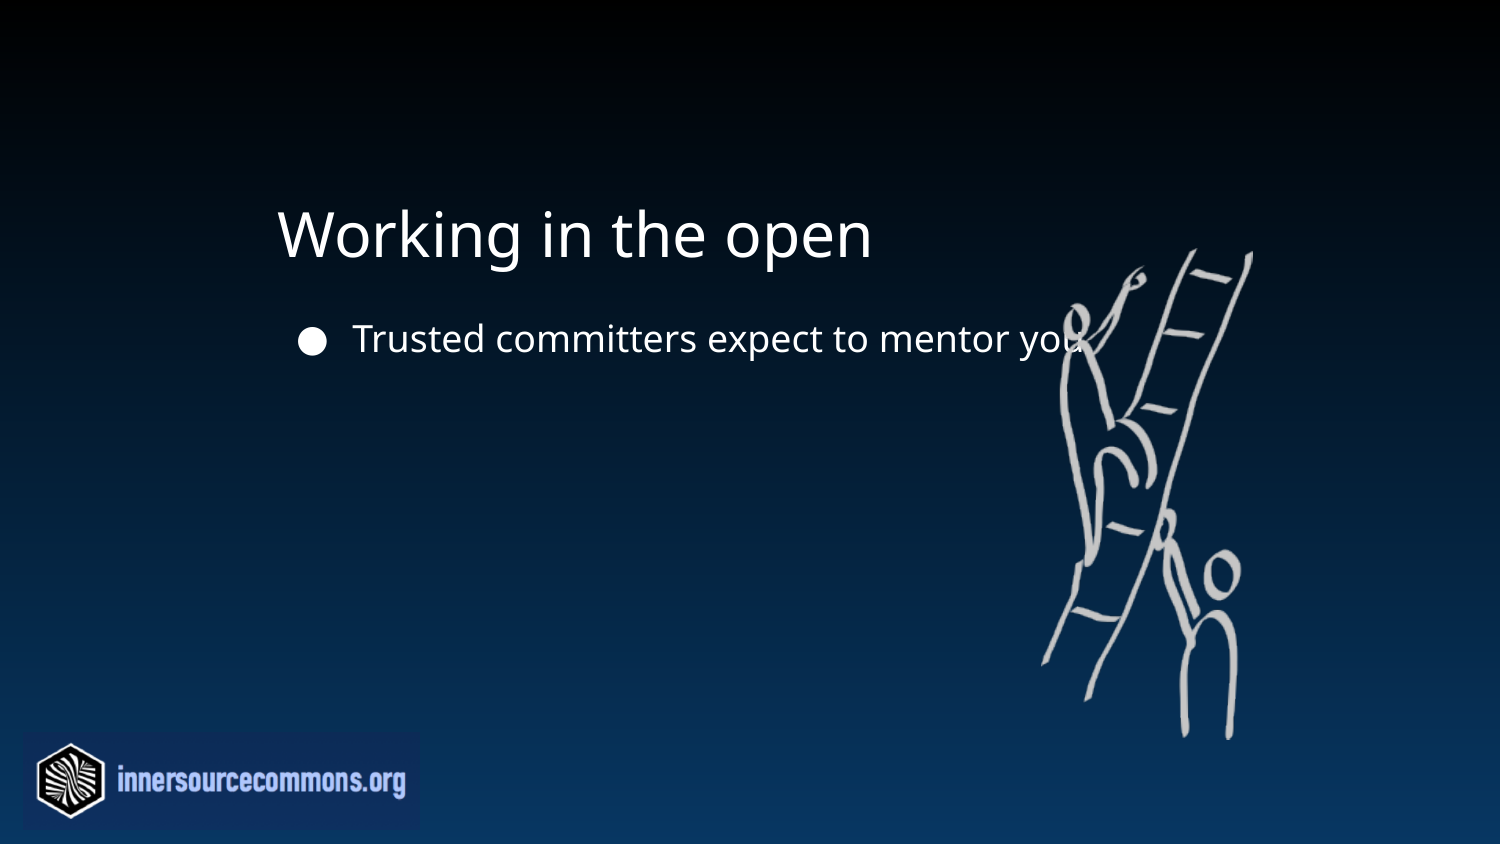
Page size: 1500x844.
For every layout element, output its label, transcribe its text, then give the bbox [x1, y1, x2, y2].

picture [1041, 248, 1253, 740]
text_box Working in the open Trusted committers expect to mentor you [262, 180, 1360, 267]
picture [23, 732, 420, 830]
